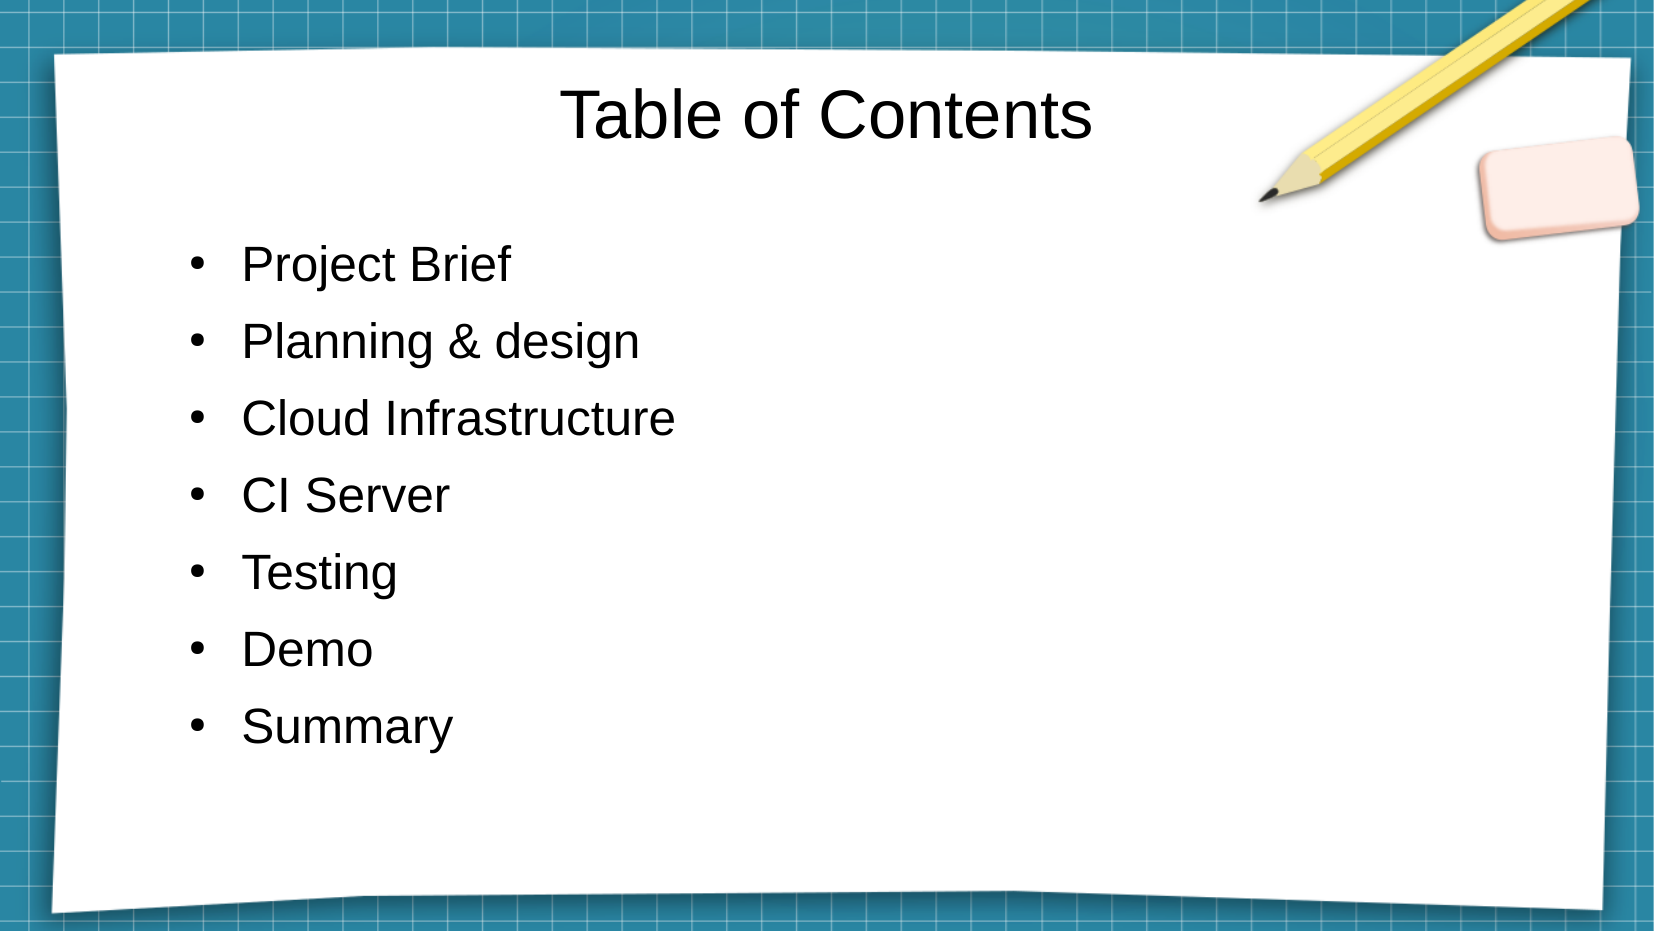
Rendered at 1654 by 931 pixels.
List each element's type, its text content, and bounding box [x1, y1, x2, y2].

picture [0, 0, 1654, 931]
list Project Brief Planning & design Cloud Infrastructure CI Server Testing Demo Summary [171, 236, 1536, 758]
title Table of Contents [82, 37, 1571, 193]
